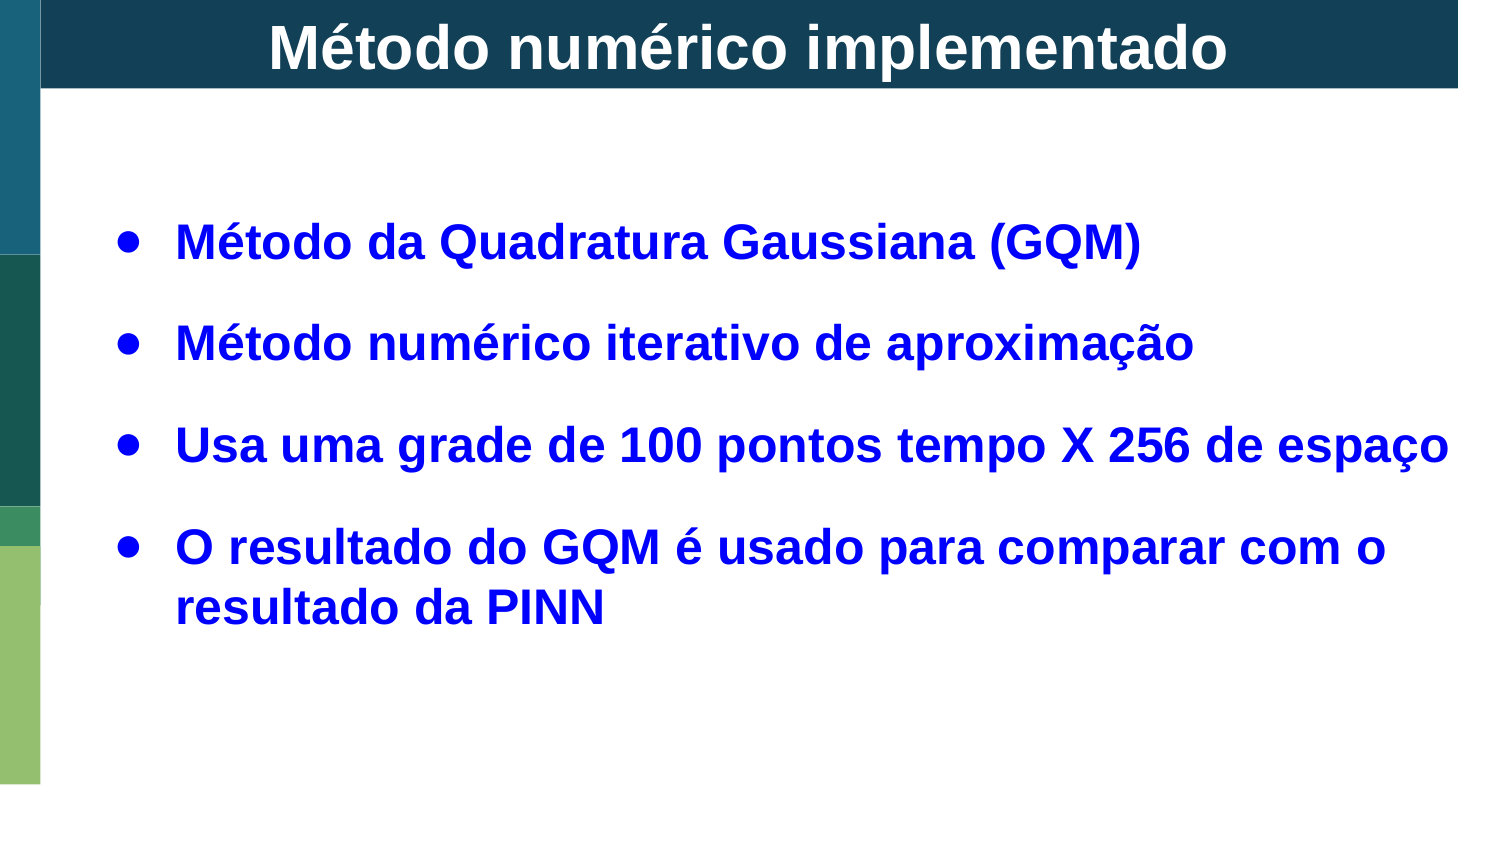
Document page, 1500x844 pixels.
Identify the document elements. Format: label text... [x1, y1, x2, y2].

text_box Método numérico implementado [40, 0, 1458, 89]
text_box Método da Quadratura Gaussiana (GQM) Método numérico iterativo de aproximação Usa uma grade de 100 pontos tempo X 256 de espaço O resultado do GQM é usado para comparar com o resultado da PINN [85, 194, 1488, 806]
